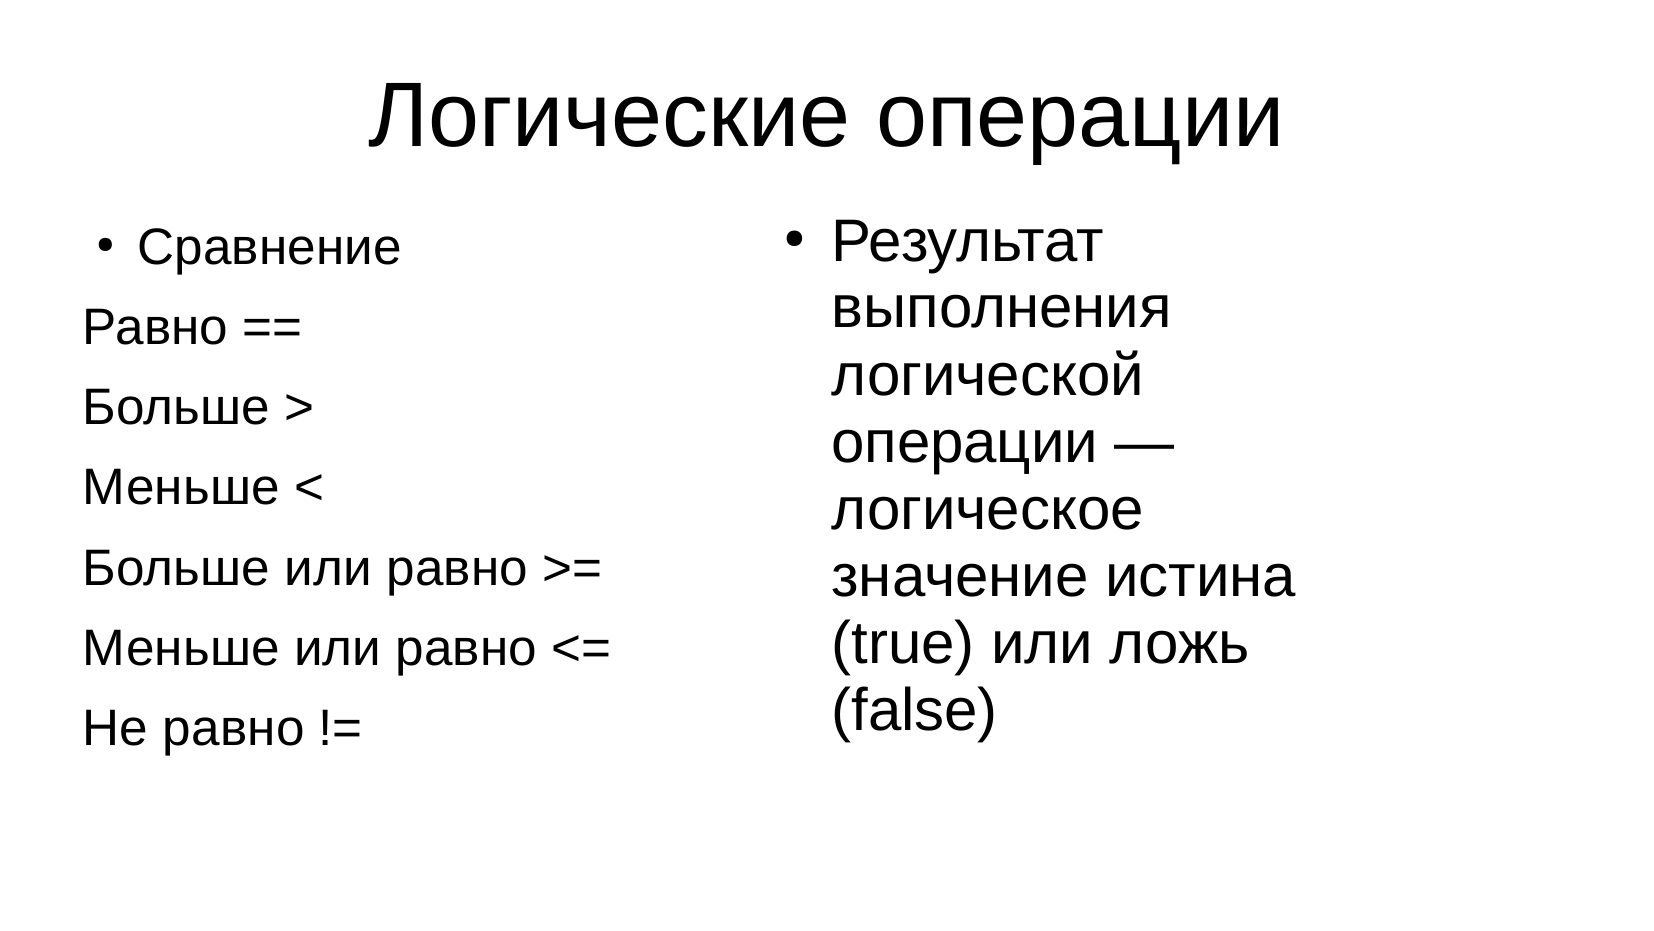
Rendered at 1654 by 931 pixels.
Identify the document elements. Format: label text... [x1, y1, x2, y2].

title Логические операции [82, 37, 1571, 193]
list Результат выполнения логической операции — логическое значение истина (true) или ложь (false) [767, 206, 1365, 747]
list Сравнение Равно == Больше > Меньше < Больше или равно >= Меньше или равно <= Не равно != [82, 217, 680, 758]
